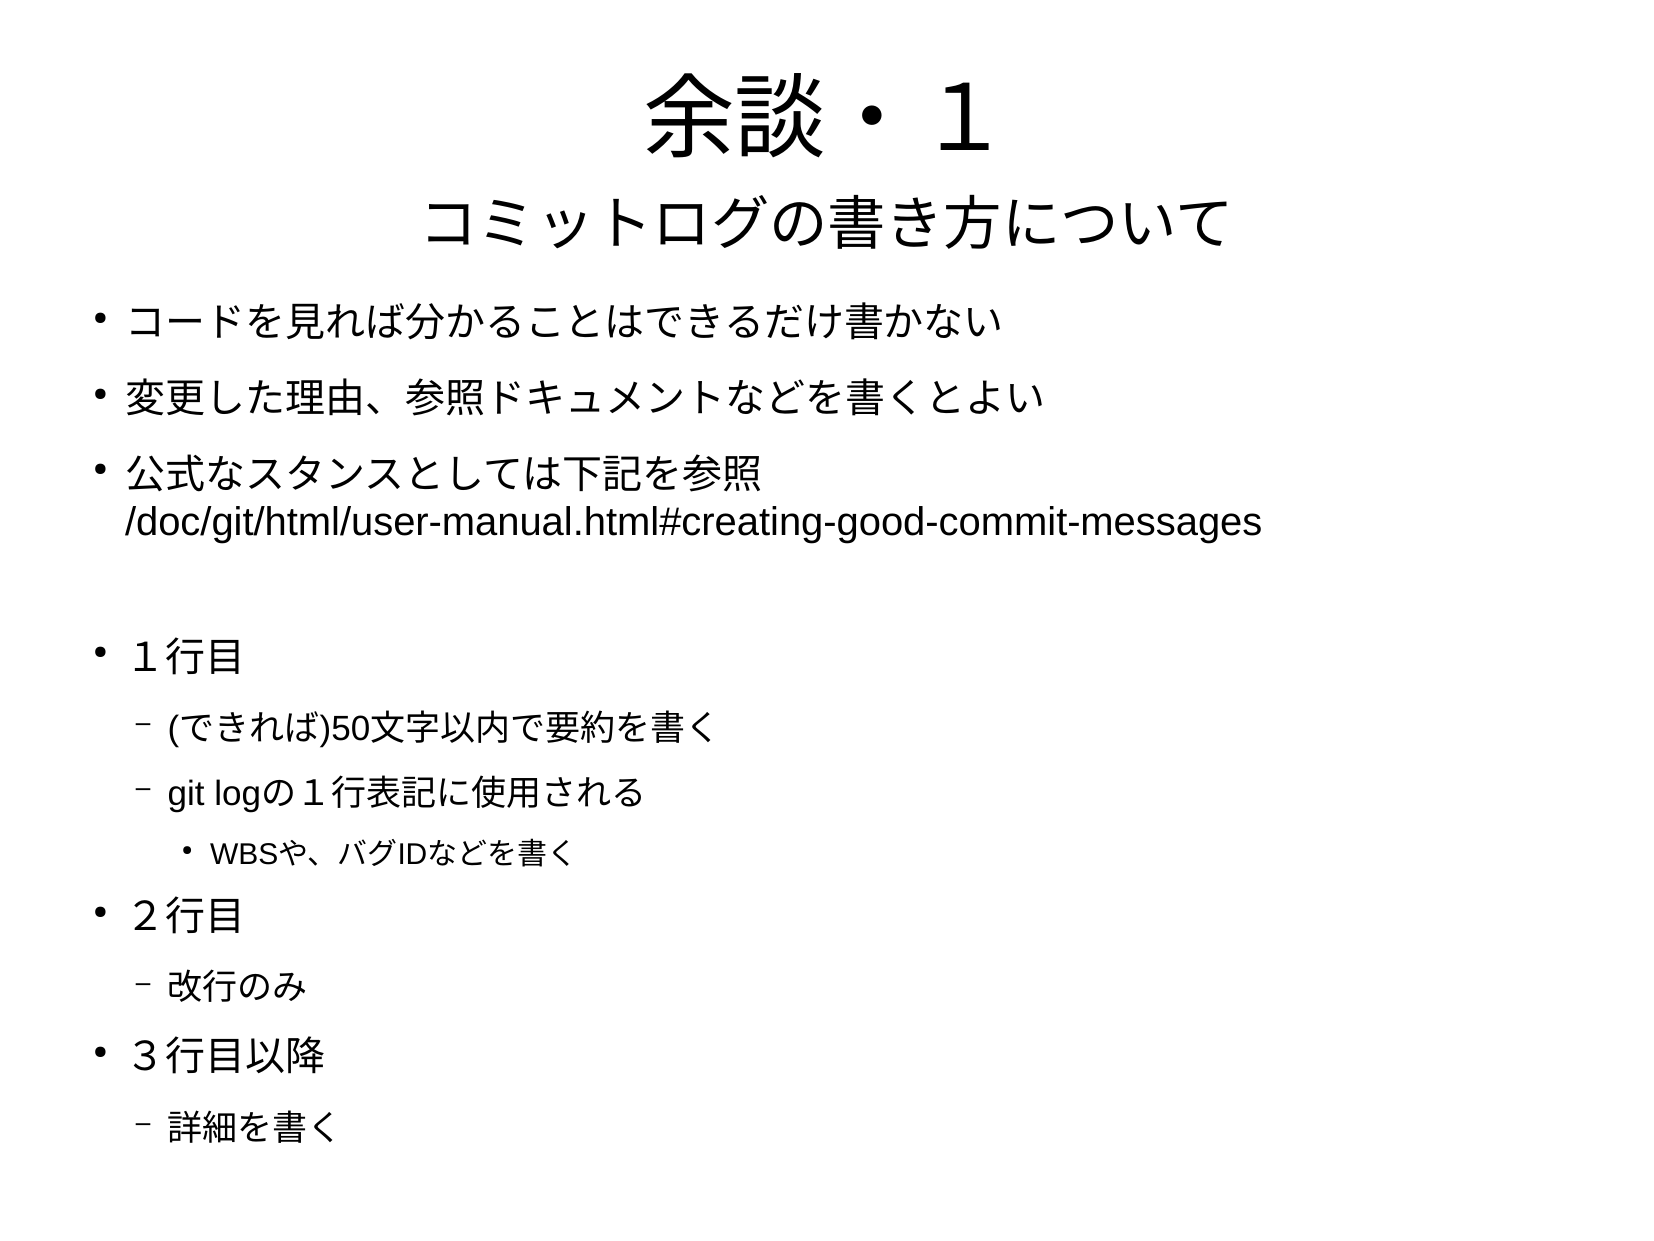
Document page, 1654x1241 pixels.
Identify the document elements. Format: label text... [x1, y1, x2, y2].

title 余談・１ コミットログの書き方について [82, 49, 1571, 257]
list コードを見れば分かることはできるだけ書かない 変更した理由、参照ドキュメントなどを書くとよい 公式なスタンスとしては下記を参照 /doc/git/html/user-manual.html#creating-good-commit-messages １行目 (できれば)50文字以内で要約を書く git logの１行表記に使用される WBSや、バグIDなどを書く ２行目 改行のみ ３行目以降 詳細を書く [82, 290, 1538, 1158]
